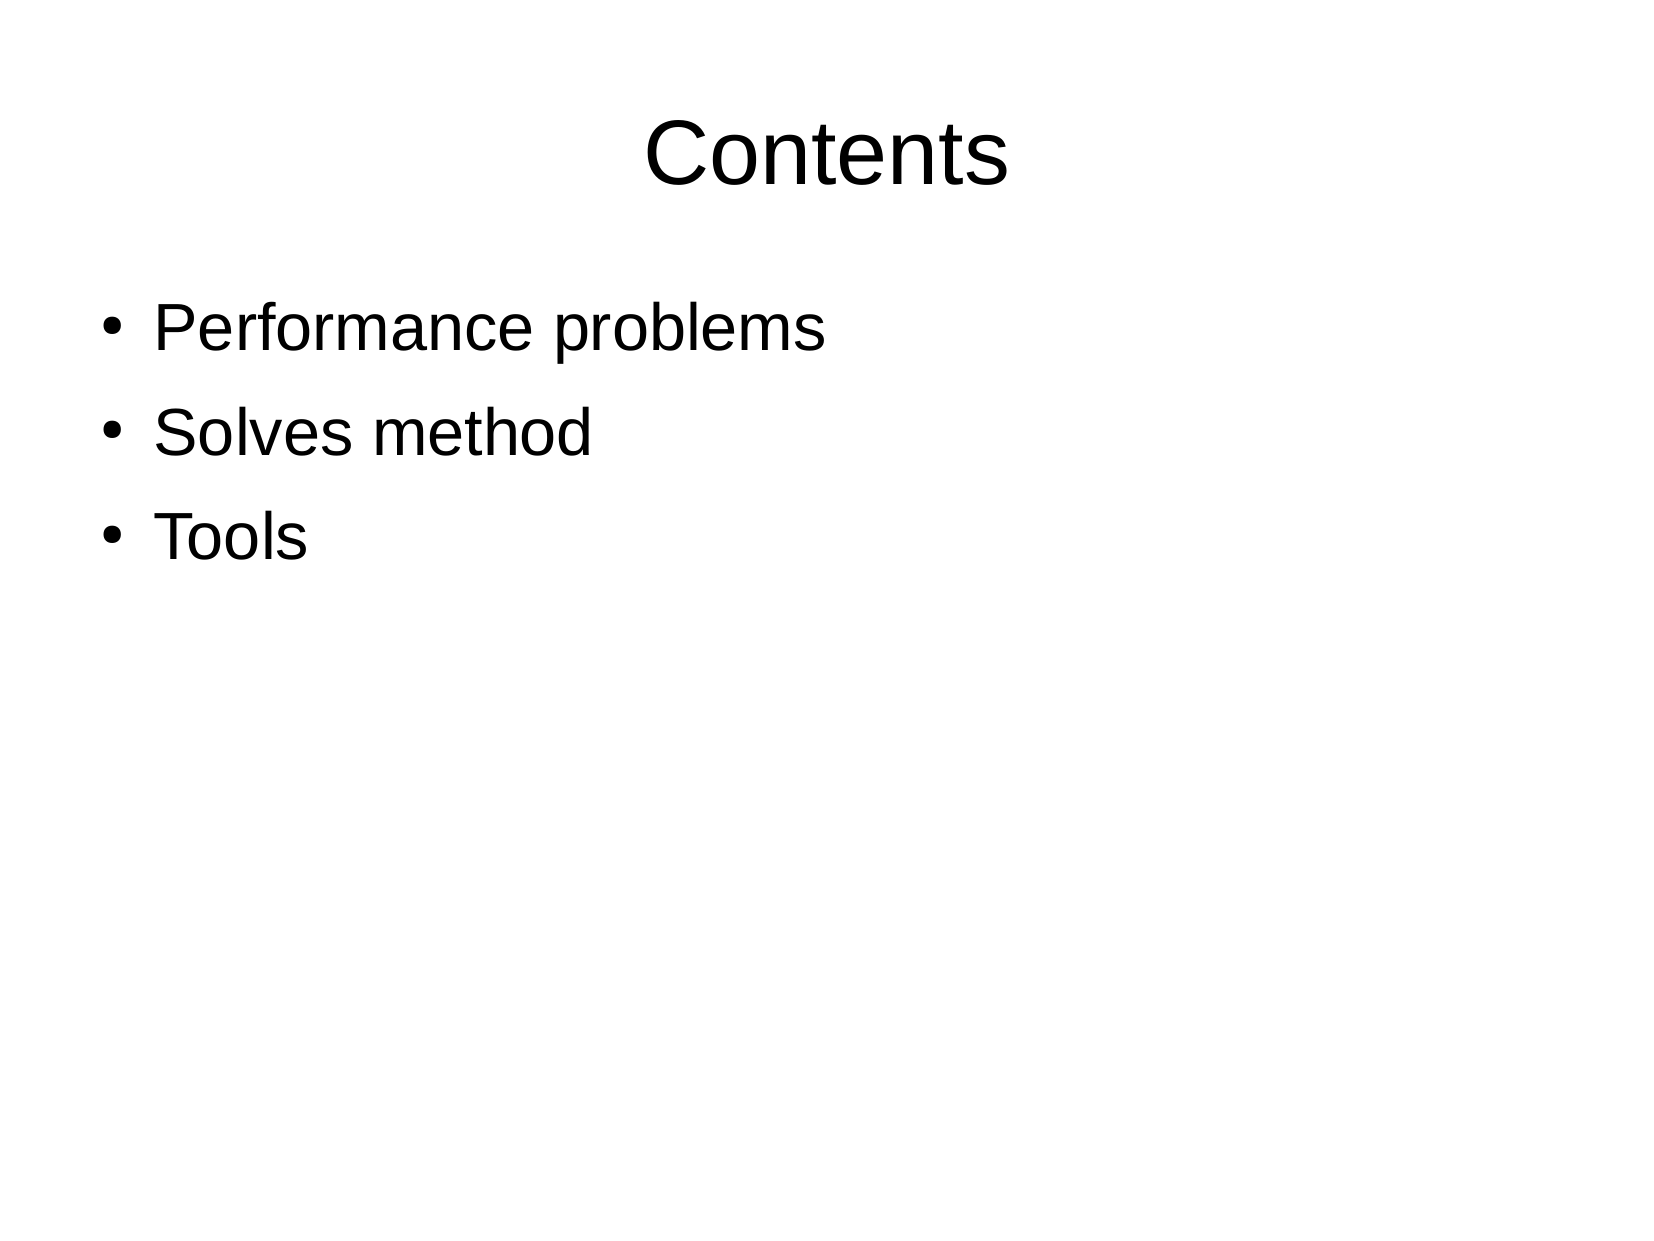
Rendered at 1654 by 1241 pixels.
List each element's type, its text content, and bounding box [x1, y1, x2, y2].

list Performance problems Solves method Tools [82, 290, 1571, 1010]
title Contents [82, 49, 1571, 257]
